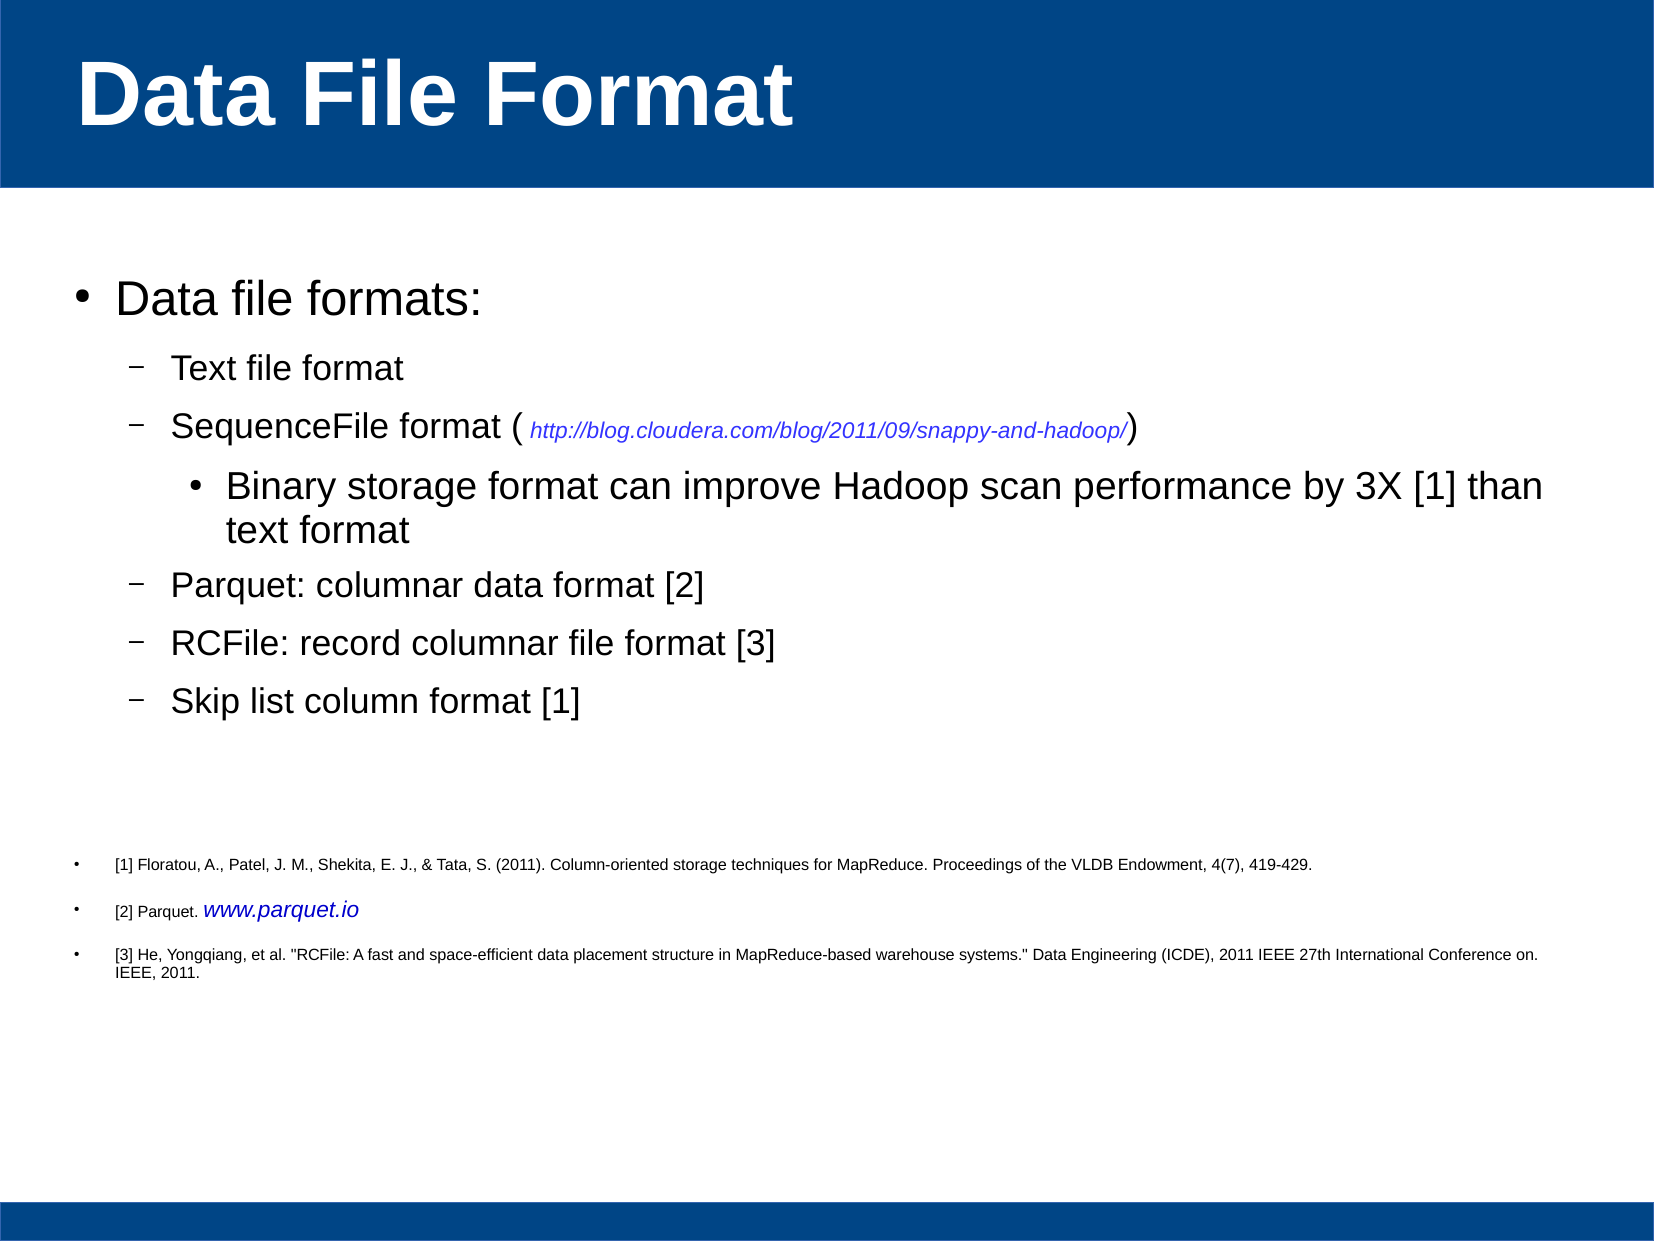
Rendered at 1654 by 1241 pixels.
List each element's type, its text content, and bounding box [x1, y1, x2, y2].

list Data file formats: Text file format SequenceFile format ( http://blog.cloudera.com/blog/2011/09/snappy-and-hadoop/) Binary storage format can improve Hadoop scan performance by 3X [1] than text format Parquet: columnar data format [2] RCFile: record columnar file format [3] Skip list column format [1] [1] Floratou, A., Patel, J. M., Shekita, E. J., & Tata, S. (2011). Column-oriented storage techniques for MapReduce. Proceedings of the VLDB Endowment, 4(7), 419-429. [2] Parquet. www.parquet.io [3] He, Yongqiang, et al. "RCFile: A fast and space-efficient data placement structure in MapReduce-based warehouse systems." Data Engineering (ICDE), 2011 IEEE 27th International Conference on. IEEE, 2011. [60, 270, 1549, 991]
title Data File Format [0, 0, 1654, 188]
